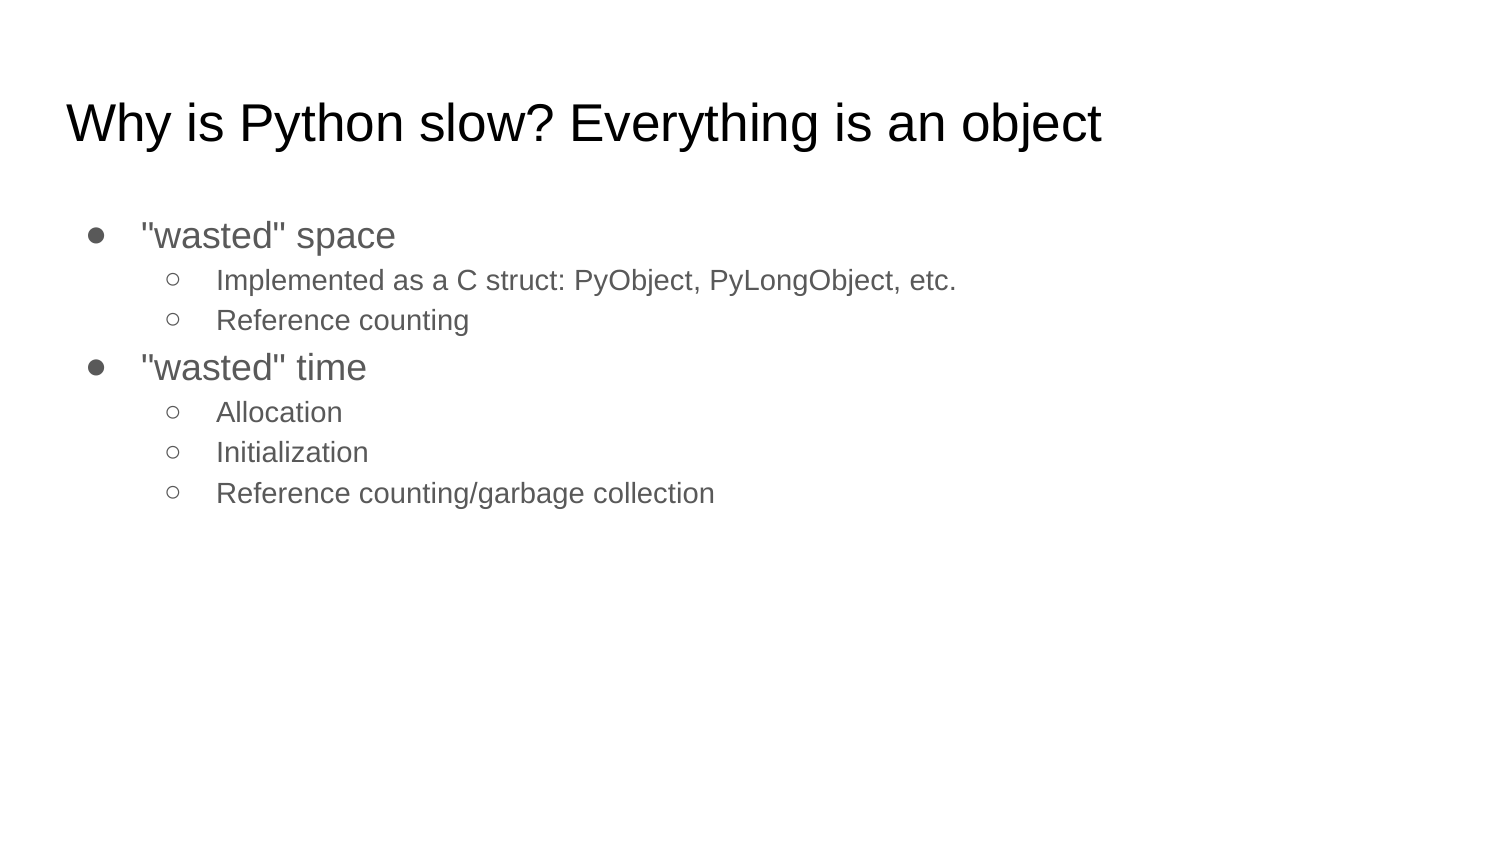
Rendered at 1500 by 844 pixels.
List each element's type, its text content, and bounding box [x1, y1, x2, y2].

list "wasted" space Implemented as a C struct: PyObject, PyLongObject, etc. Reference counting "wasted" time Allocation Initialization Reference counting/garbage collection [51, 189, 1449, 750]
title Why is Python slow? Everything is an object [51, 72, 1449, 167]
